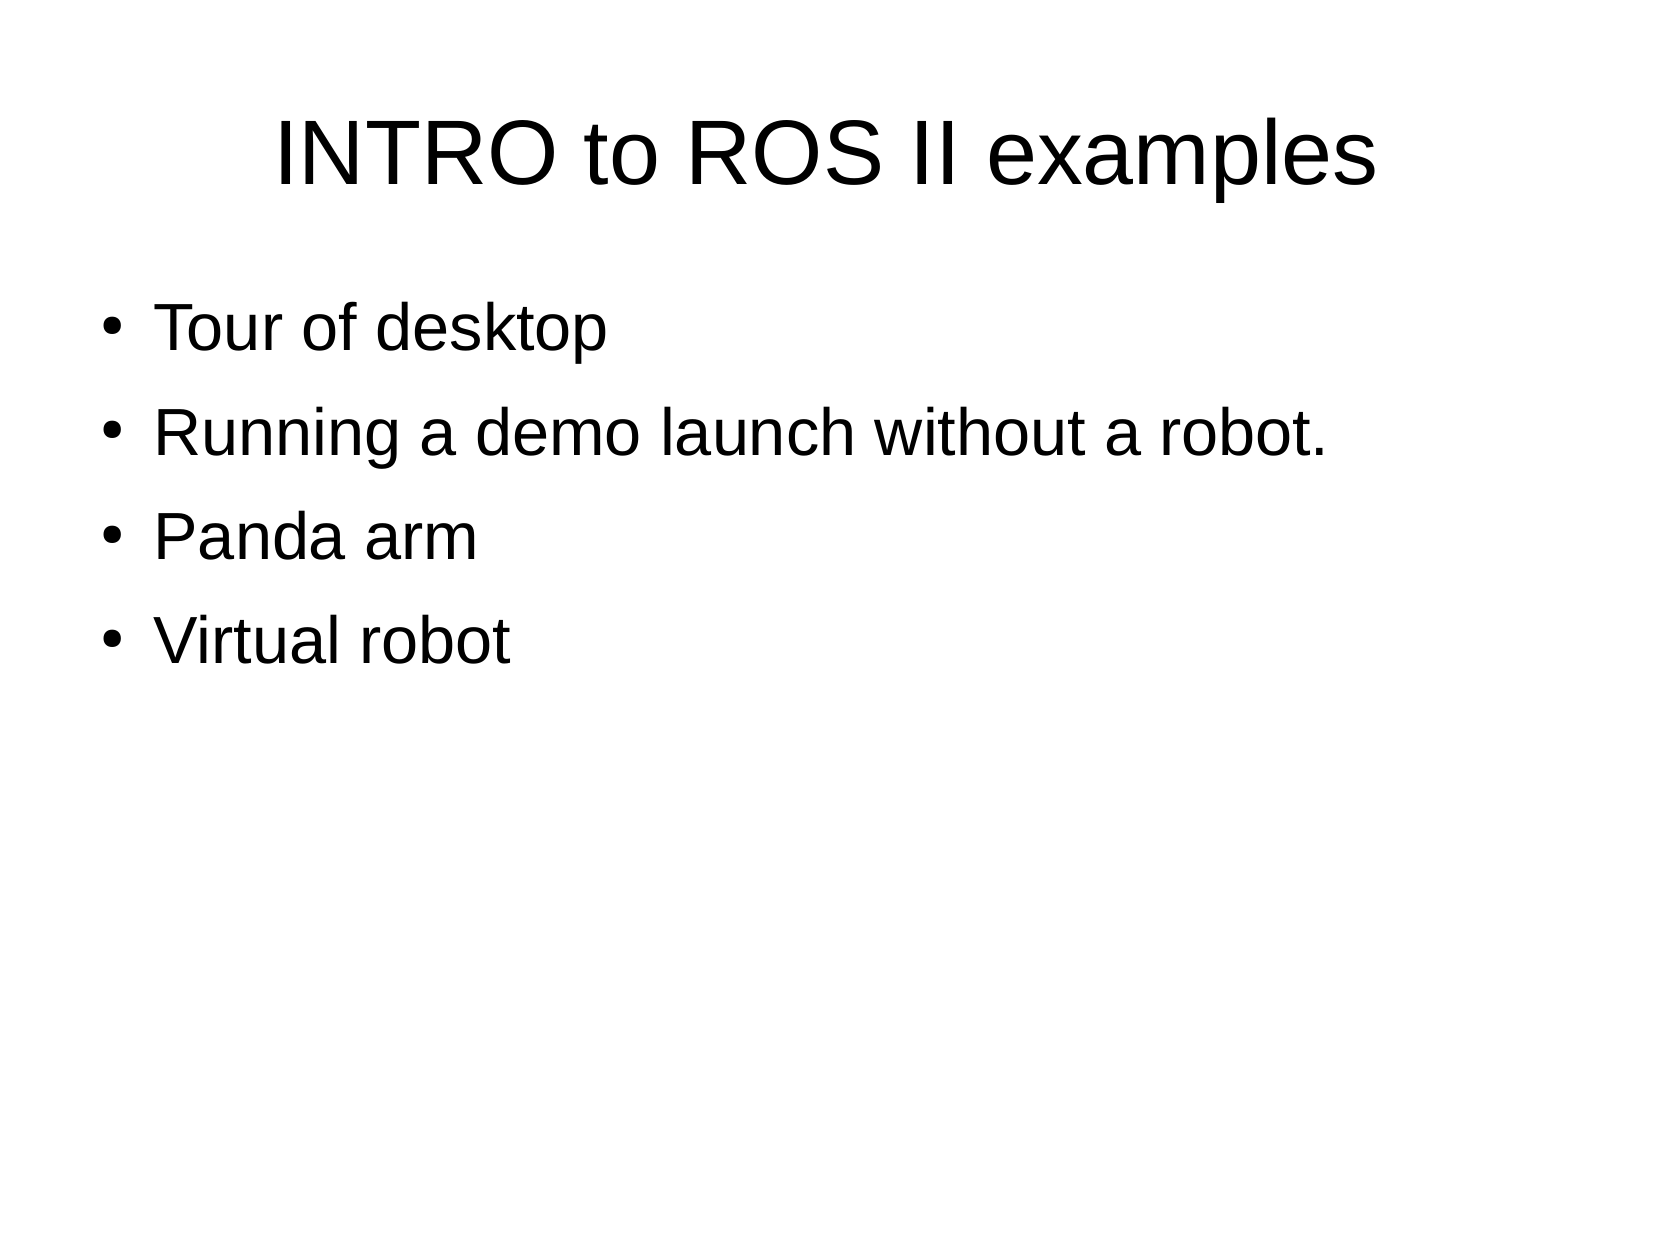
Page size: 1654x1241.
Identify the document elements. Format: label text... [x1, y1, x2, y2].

title INTRO to ROS II examples [82, 49, 1571, 257]
list Tour of desktop Running a demo launch without a robot. Panda arm Virtual robot [82, 290, 1571, 1010]
